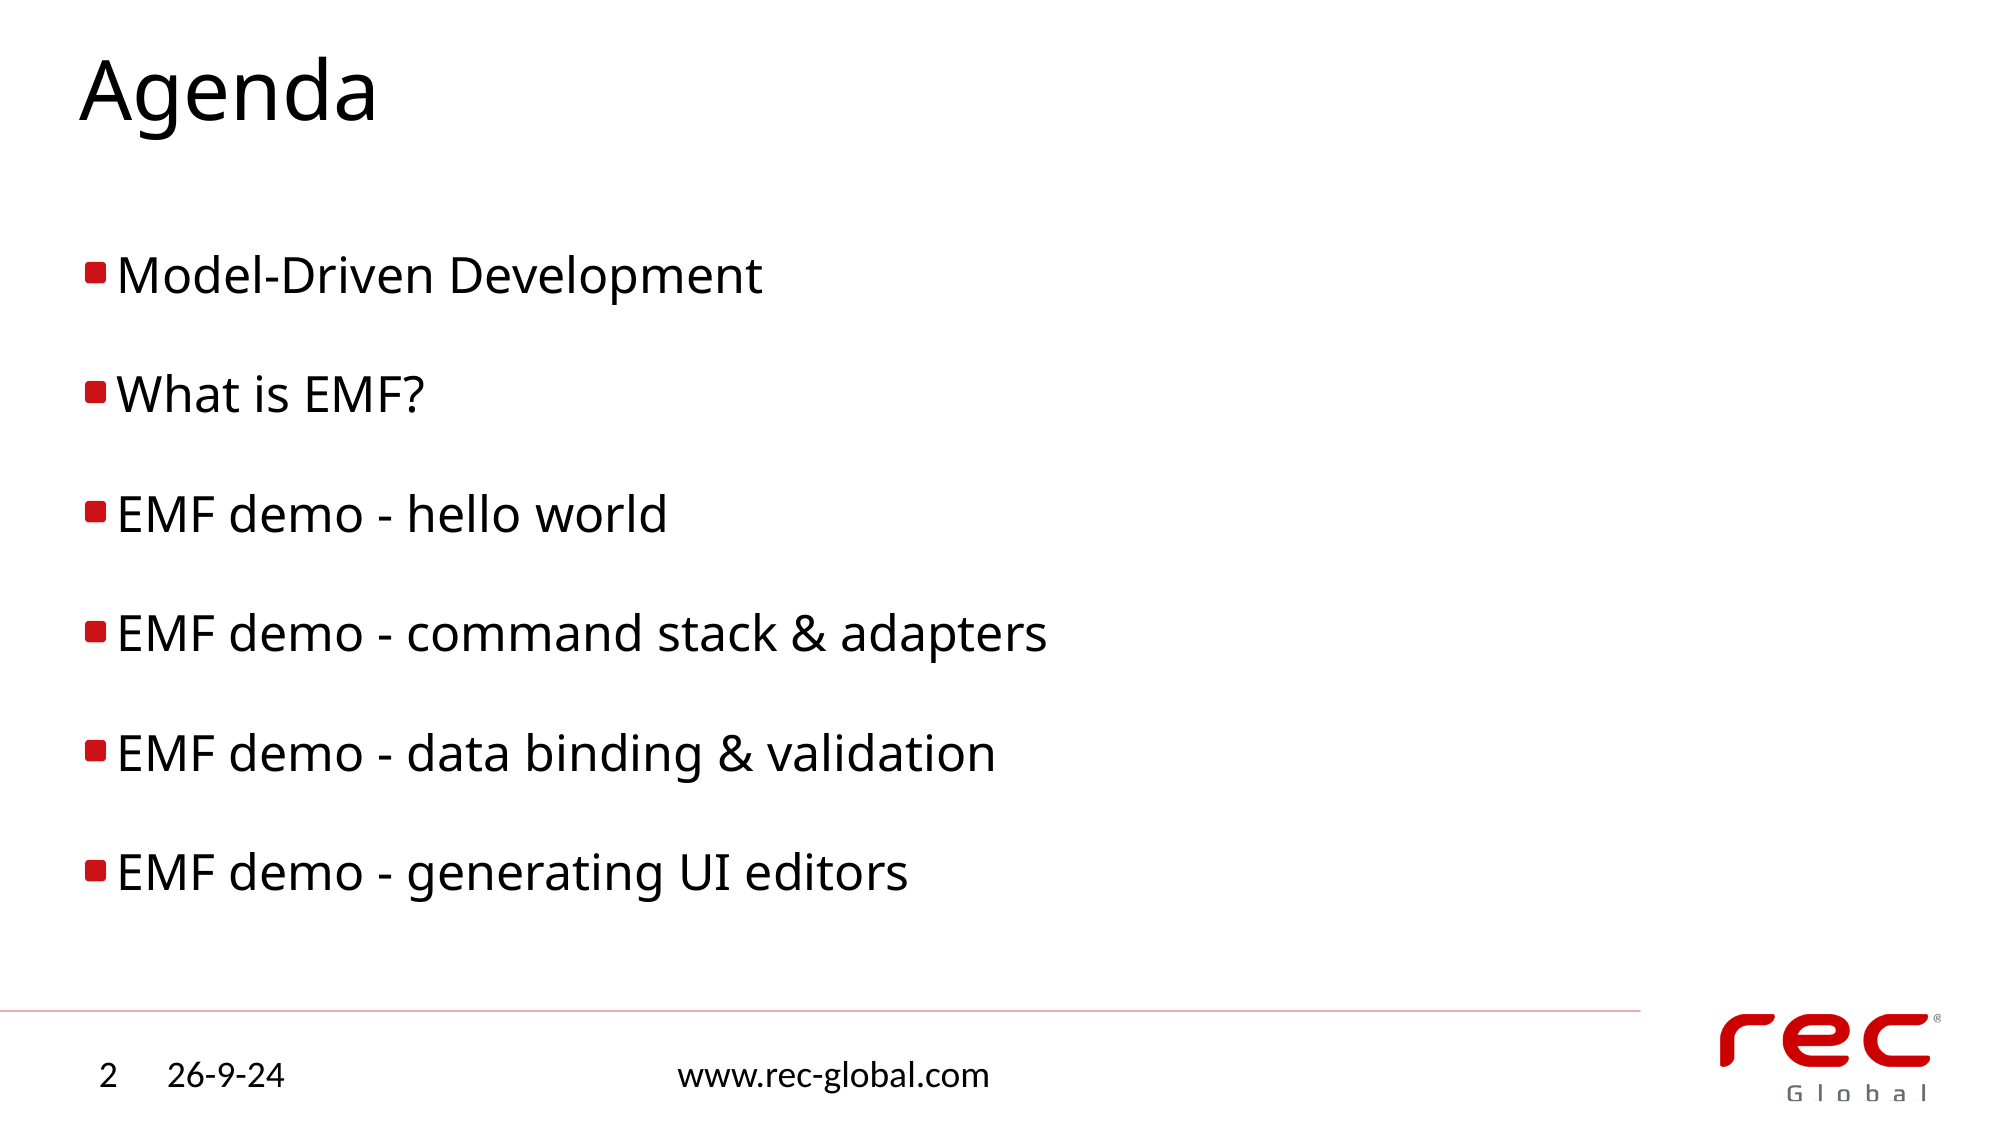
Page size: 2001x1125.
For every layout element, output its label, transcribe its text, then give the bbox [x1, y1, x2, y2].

slide_number 15-11-25 [152, 1042, 327, 1103]
list Model-Driven Development What is EMF? EMF demo - hello world EMF demo - command stack & adapters EMF demo - data binding & validation EMF demo - generating UI editors [64, 205, 1934, 1011]
footer www.rec-global.com [662, 1042, 1338, 1103]
title Agenda [64, 0, 1934, 188]
slide_number <numer> [64, 1042, 152, 1103]
picture [1720, 1014, 1941, 1102]
